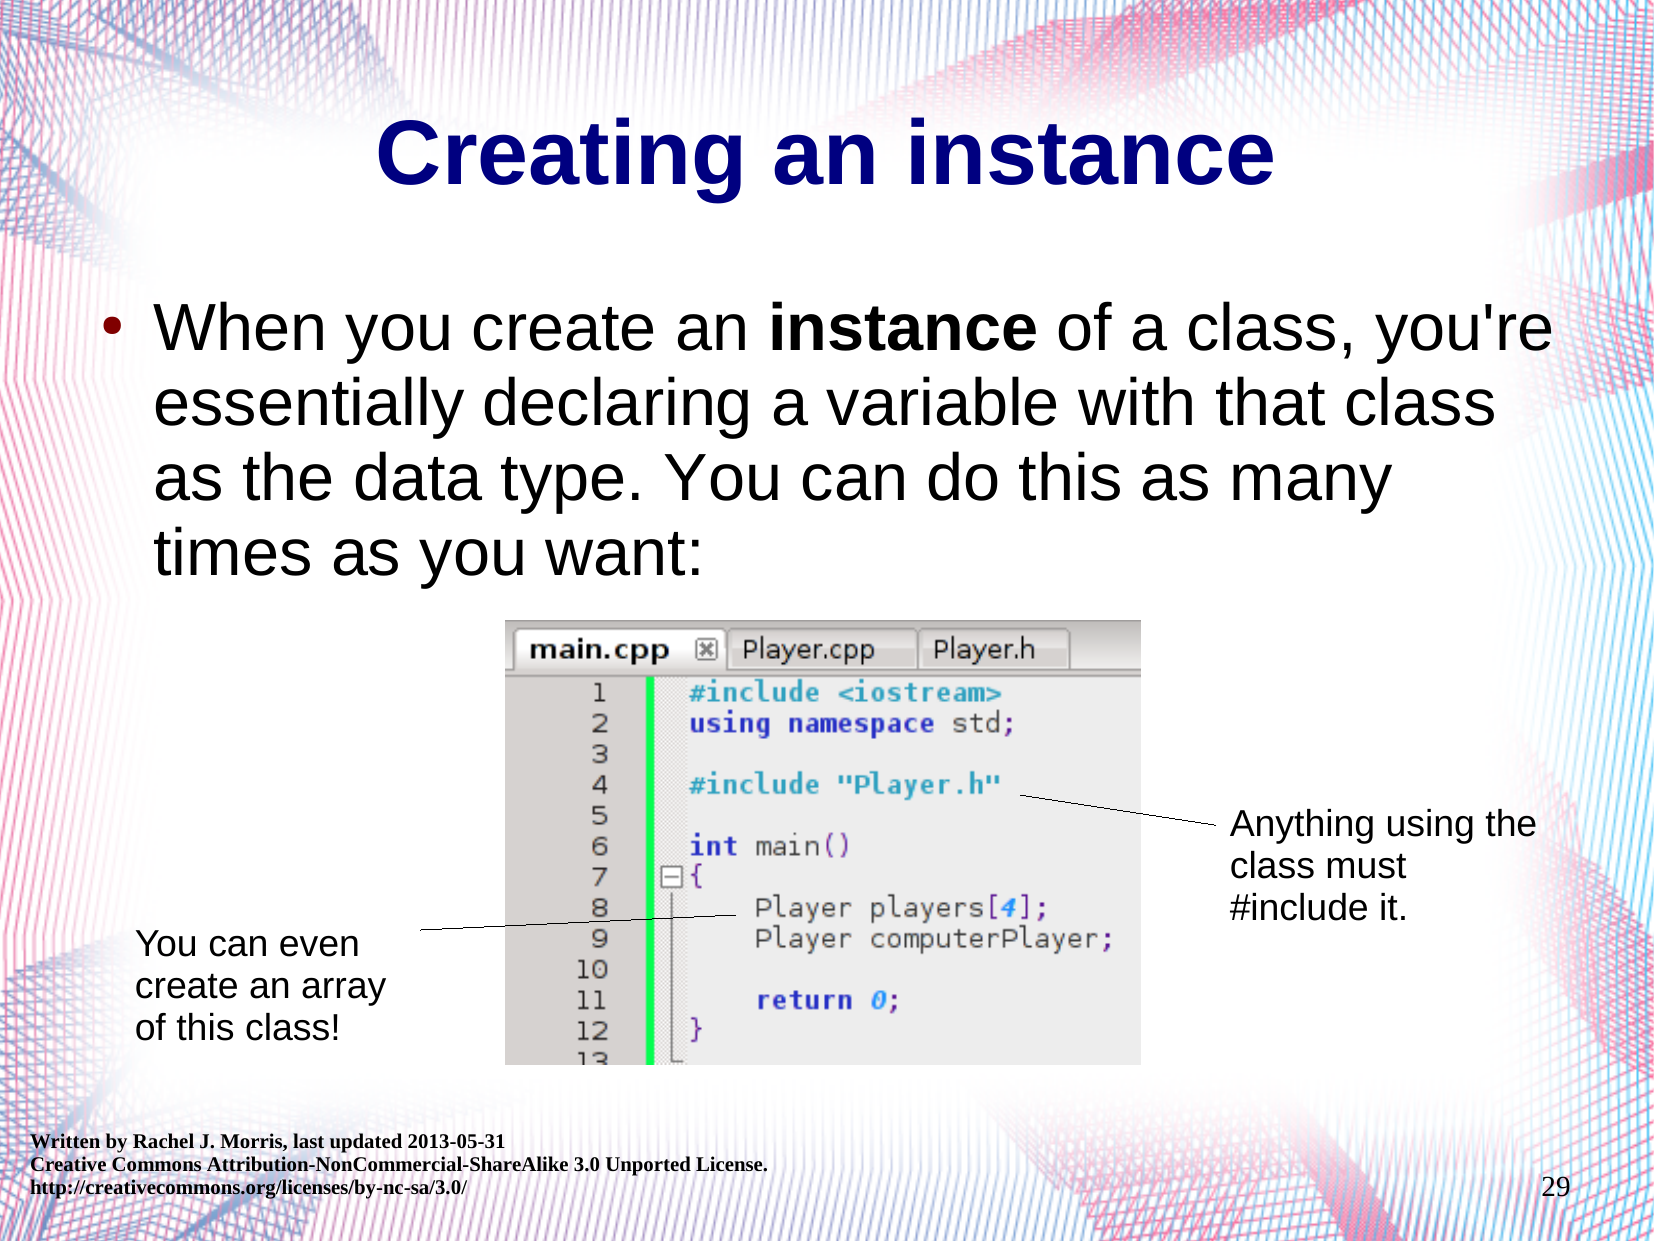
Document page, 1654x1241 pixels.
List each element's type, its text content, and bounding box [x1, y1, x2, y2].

picture [0, 0, 1654, 1241]
title Creating an instance [82, 49, 1571, 257]
text_box You can even create an array of this class! [120, 915, 406, 1056]
text_box Anything using the class must #include it. [1215, 795, 1561, 936]
list When you create an instance of a class, you're essentially declaring a variable with that class as the data type. You can do this as many times as you want: [82, 290, 1571, 1010]
